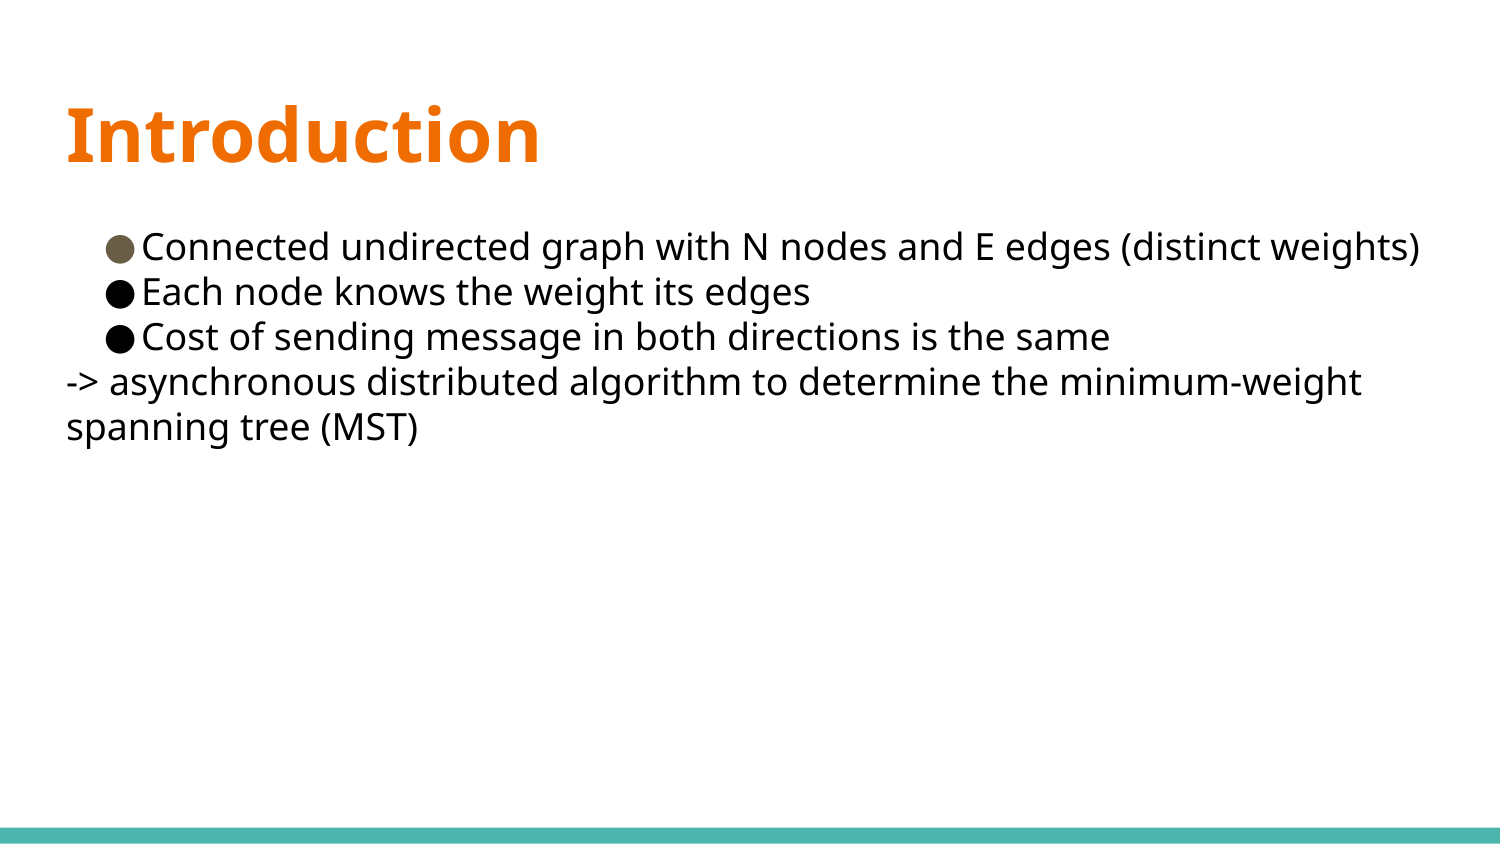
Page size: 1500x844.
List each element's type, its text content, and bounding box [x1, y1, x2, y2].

list Connected undirected graph with N nodes and E edges (distinct weights) Each node knows the weight its edges Cost of sending message in both directions is the same -> asynchronous distributed algorithm to determine the minimum-weight spanning tree (MST) [51, 207, 1449, 750]
title Introduction [51, 72, 1449, 189]
